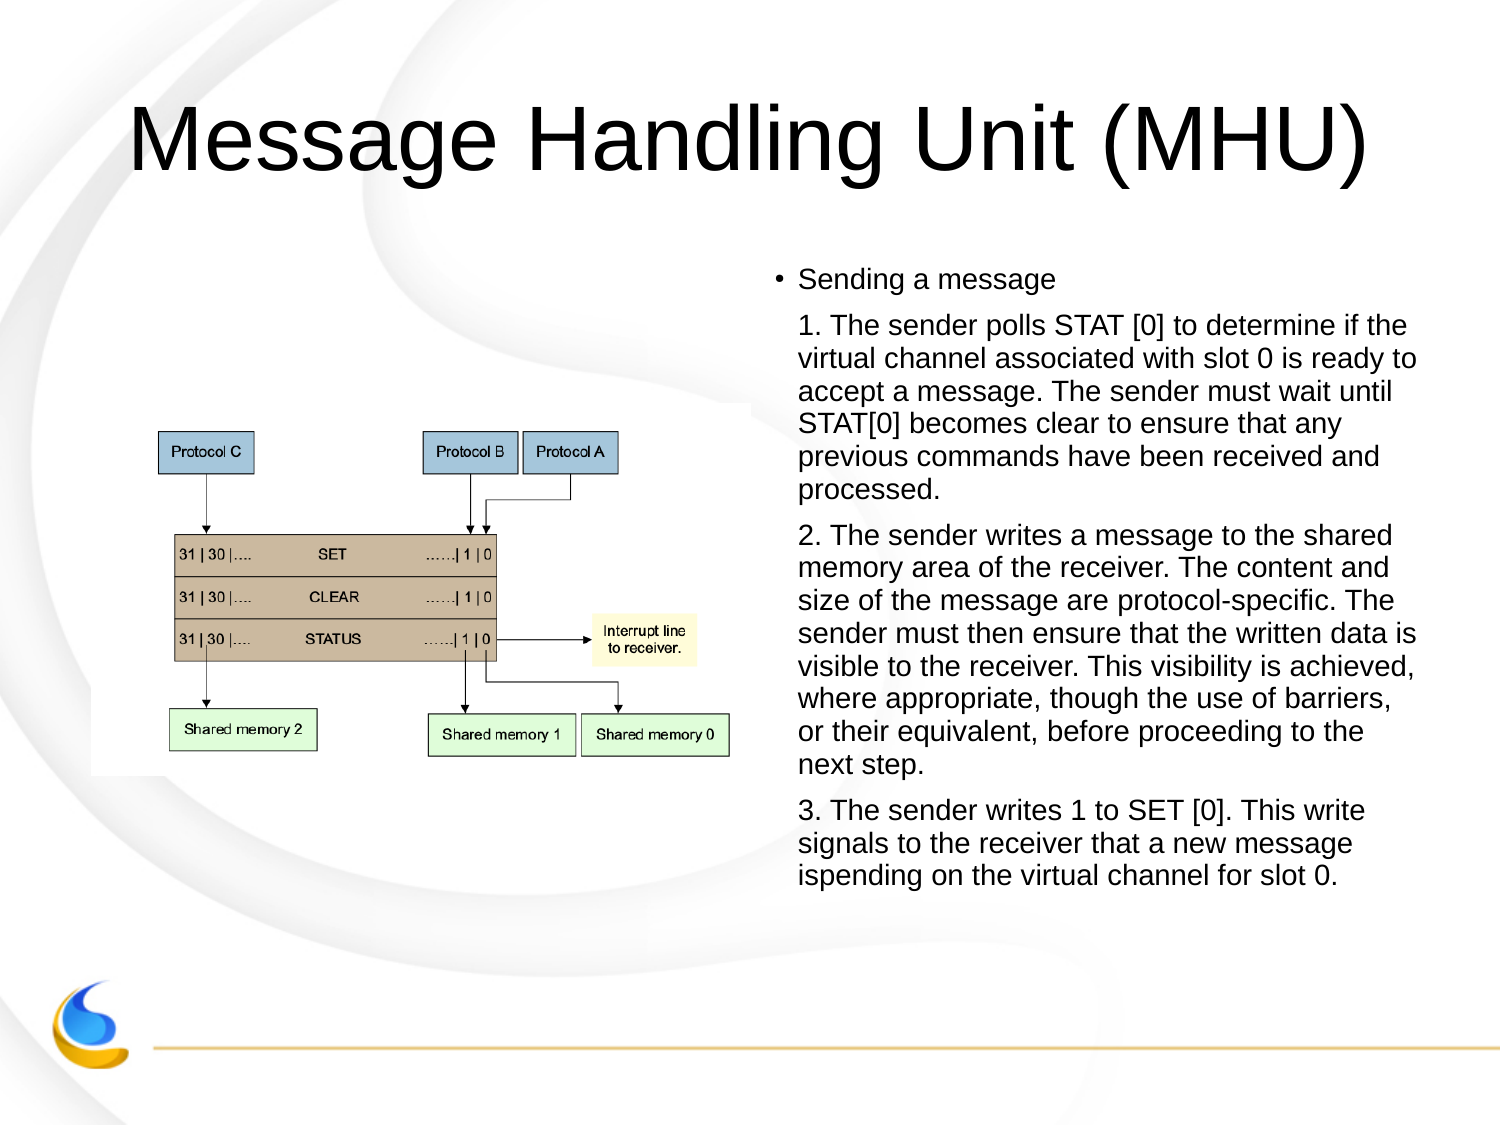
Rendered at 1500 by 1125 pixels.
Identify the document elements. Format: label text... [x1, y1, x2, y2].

title Message Handling Unit (MHU) [75, 44, 1425, 233]
list Sending a message 1. The sender polls STAT [0] to determine if the virtual channel associated with slot 0 is ready to accept a message. The sender must wait until STAT[0] becomes clear to ensure that any previous commands have been received and processed. 2. The sender writes a message to the shared memory area of the receiver. The content and size of the message are protocol-specific. The sender must then ensure that the written data is visible to the receiver. This visibility is achieved, where appropriate, though the use of barriers, or their equivalent, before proceeding to the next step. 3. The sender writes 1 to SET [0]. This write signals to the receiver that a new message ispending on the virtual channel for slot 0. [766, 263, 1426, 916]
picture [0, 0, 1500, 1125]
